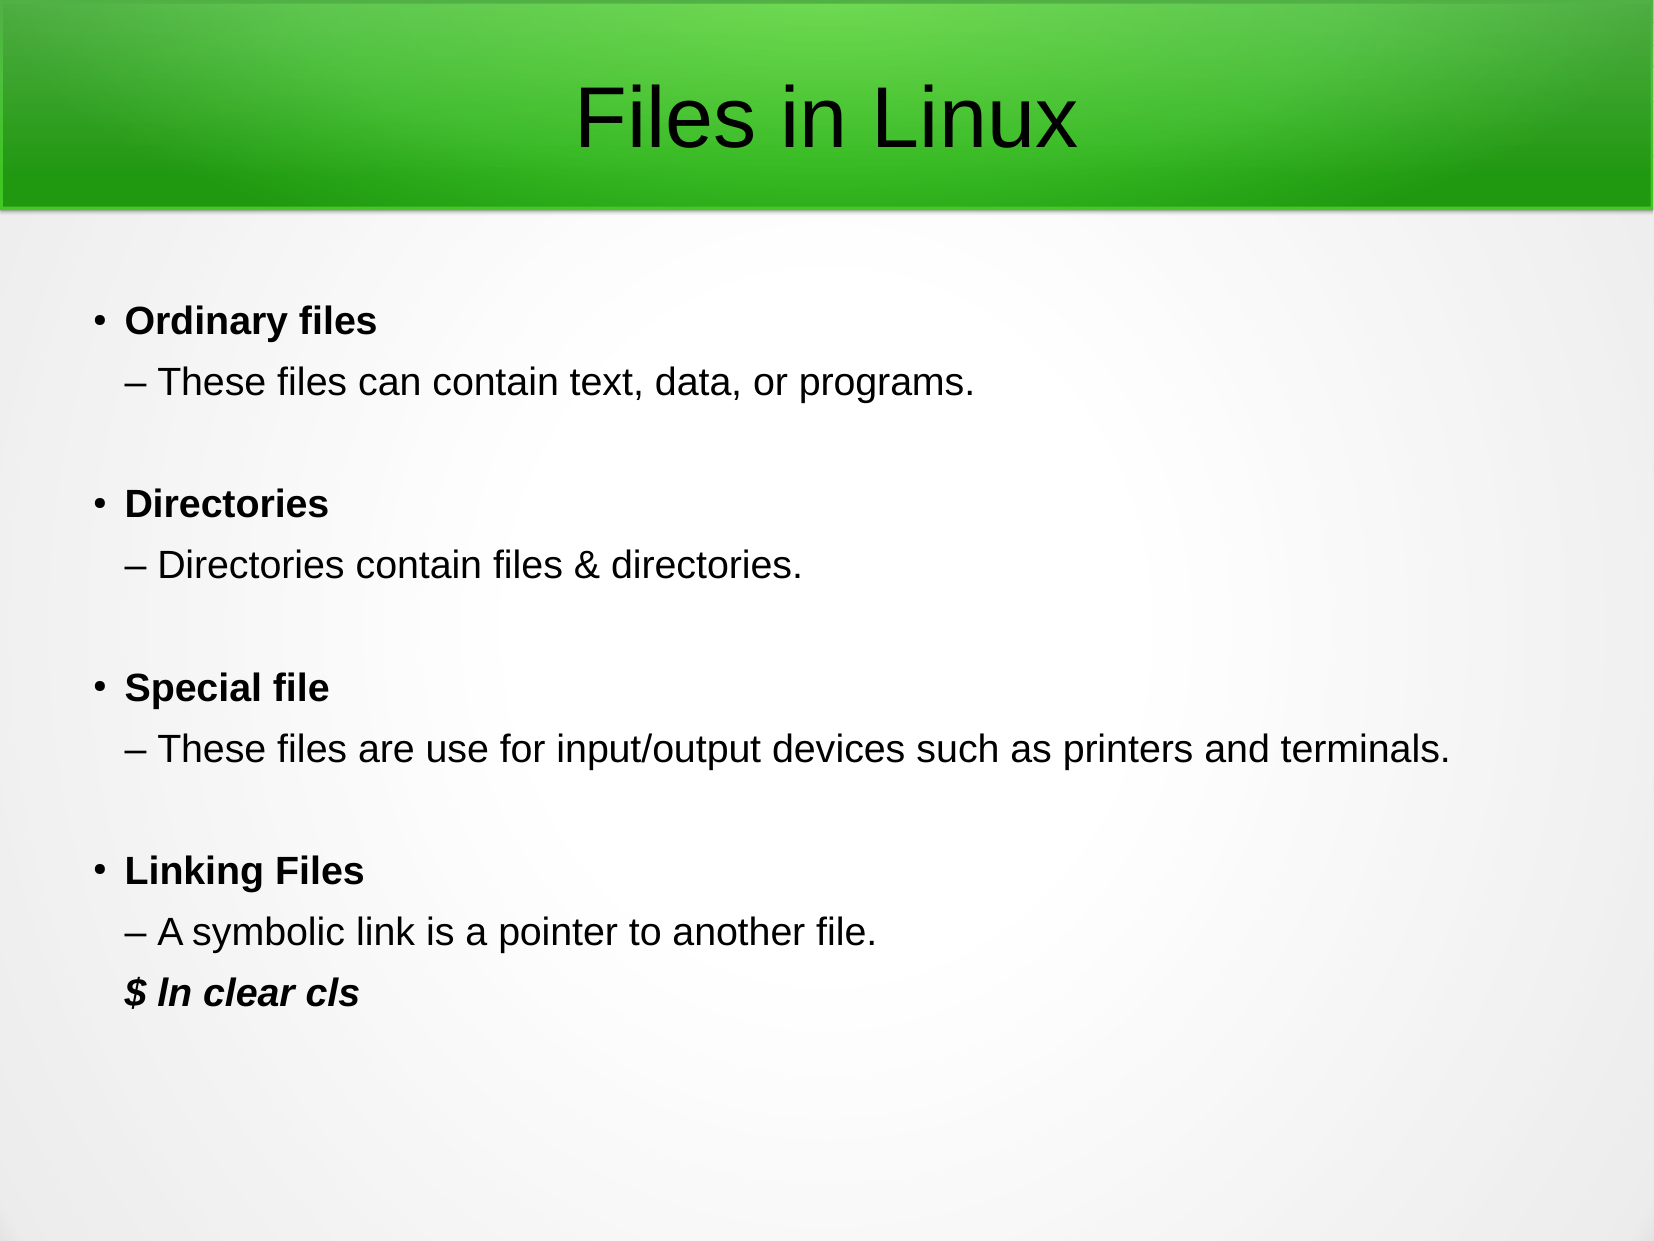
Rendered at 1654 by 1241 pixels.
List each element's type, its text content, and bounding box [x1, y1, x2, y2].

list Ordinary files – These files can contain text, data, or programs. Directories – Directories contain files & directories. Special file – These files are use for input/output devices such as printers and terminals. Linking Files – A symbolic link is a pointer to another file. $ ln clear cls [82, 299, 1571, 1019]
title Files in Linux [82, 47, 1571, 189]
